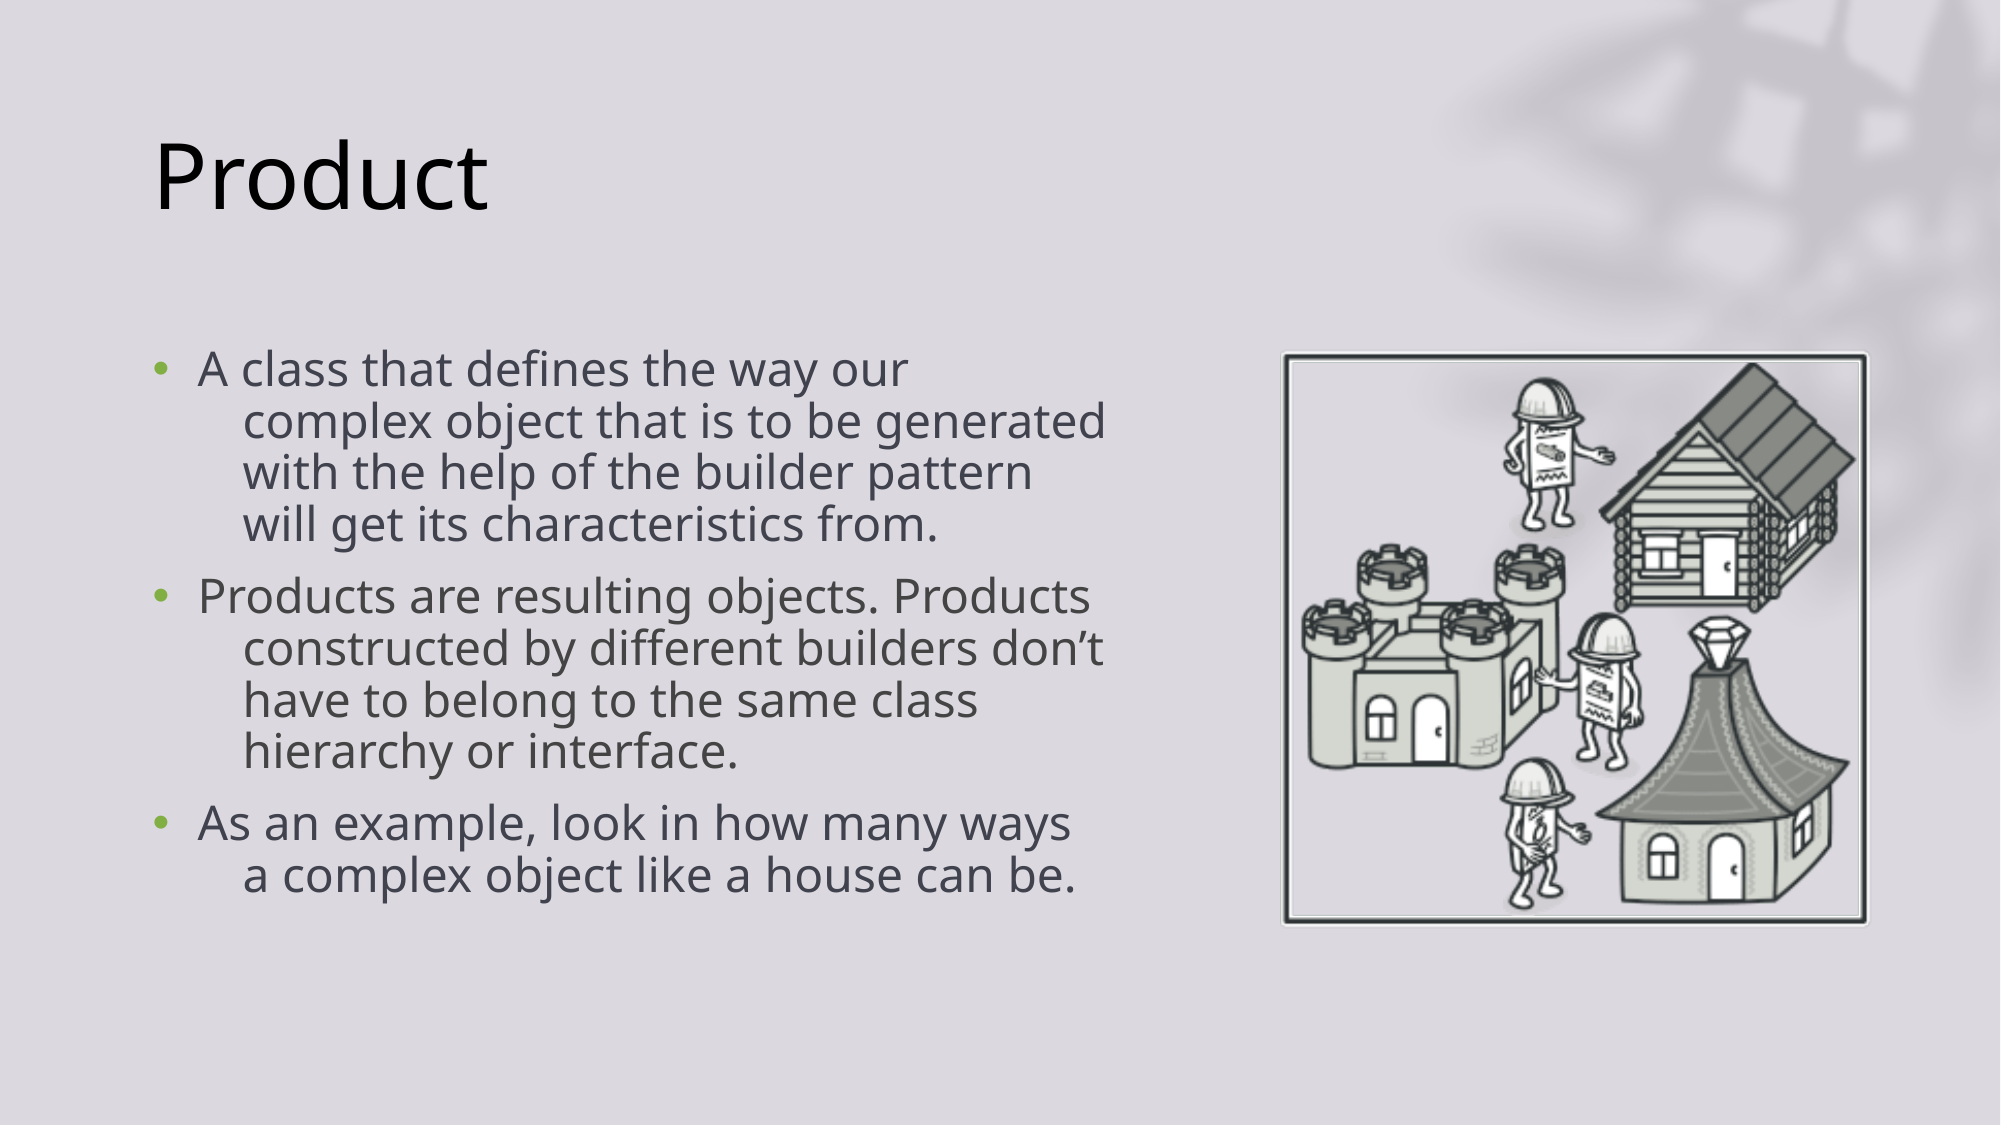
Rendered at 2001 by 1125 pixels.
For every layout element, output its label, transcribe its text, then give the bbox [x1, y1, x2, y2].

picture [1266, 330, 1892, 971]
title Product [137, 0, 783, 236]
list A class that defines the way our complex object that is to be generated with the help of the builder pattern will get its characteristics from. Products are resulting objects. Products constructed by different builders don’t have to belong to the same class hierarchy or interface. As an example, look in how many ways a complex object like a house can be. [137, 337, 1126, 963]
